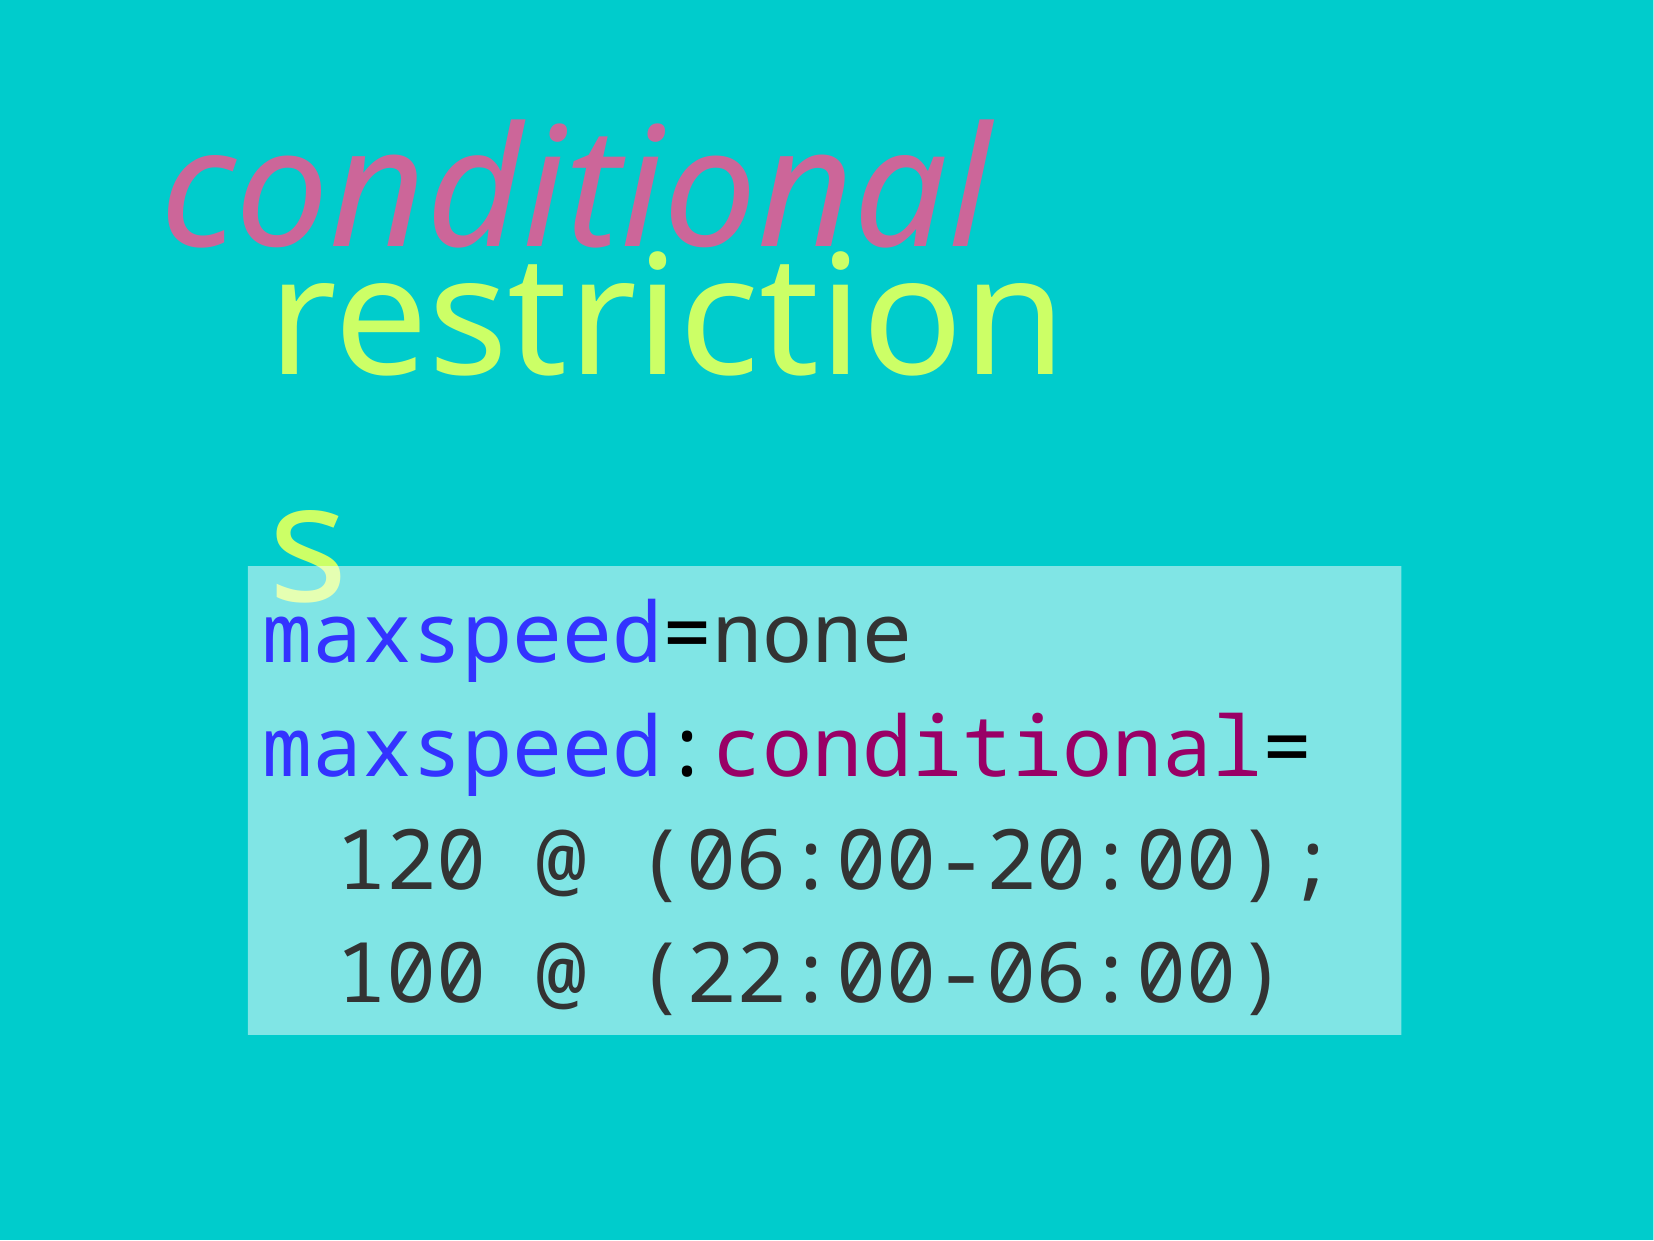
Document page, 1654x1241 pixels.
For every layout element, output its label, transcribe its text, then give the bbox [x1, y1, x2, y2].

text_box maxspeed=none maxspeed:conditional= 120 @ (06:00-20:00); 100 @ (22:00-06:00) [247, 566, 1402, 983]
text_box conditional [145, 60, 897, 330]
text_box restrictions [253, 188, 1140, 458]
